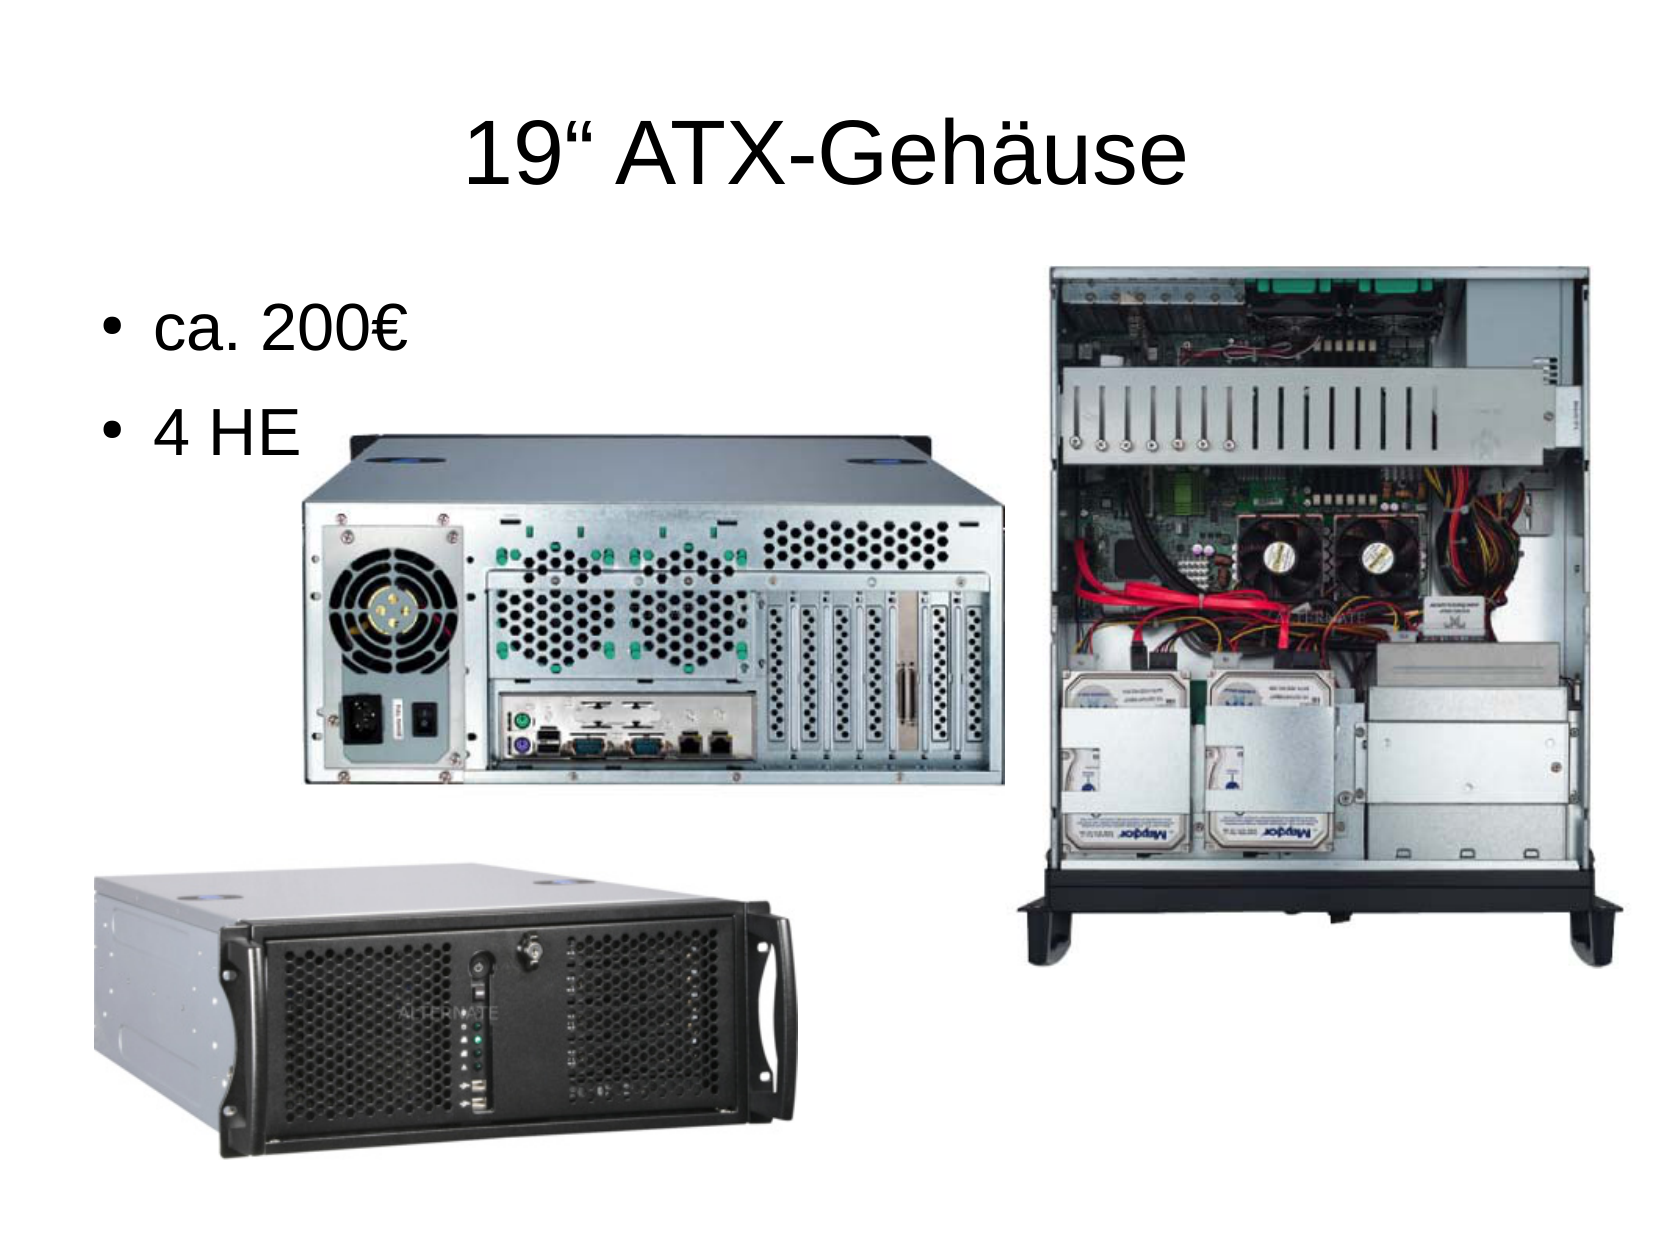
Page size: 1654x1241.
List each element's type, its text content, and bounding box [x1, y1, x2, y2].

picture [301, 259, 1654, 969]
title 19“ ATX-Gehäuse [82, 56, 1571, 250]
list ca. 200€ 4 HE [82, 290, 1571, 1094]
picture [94, 856, 798, 1163]
